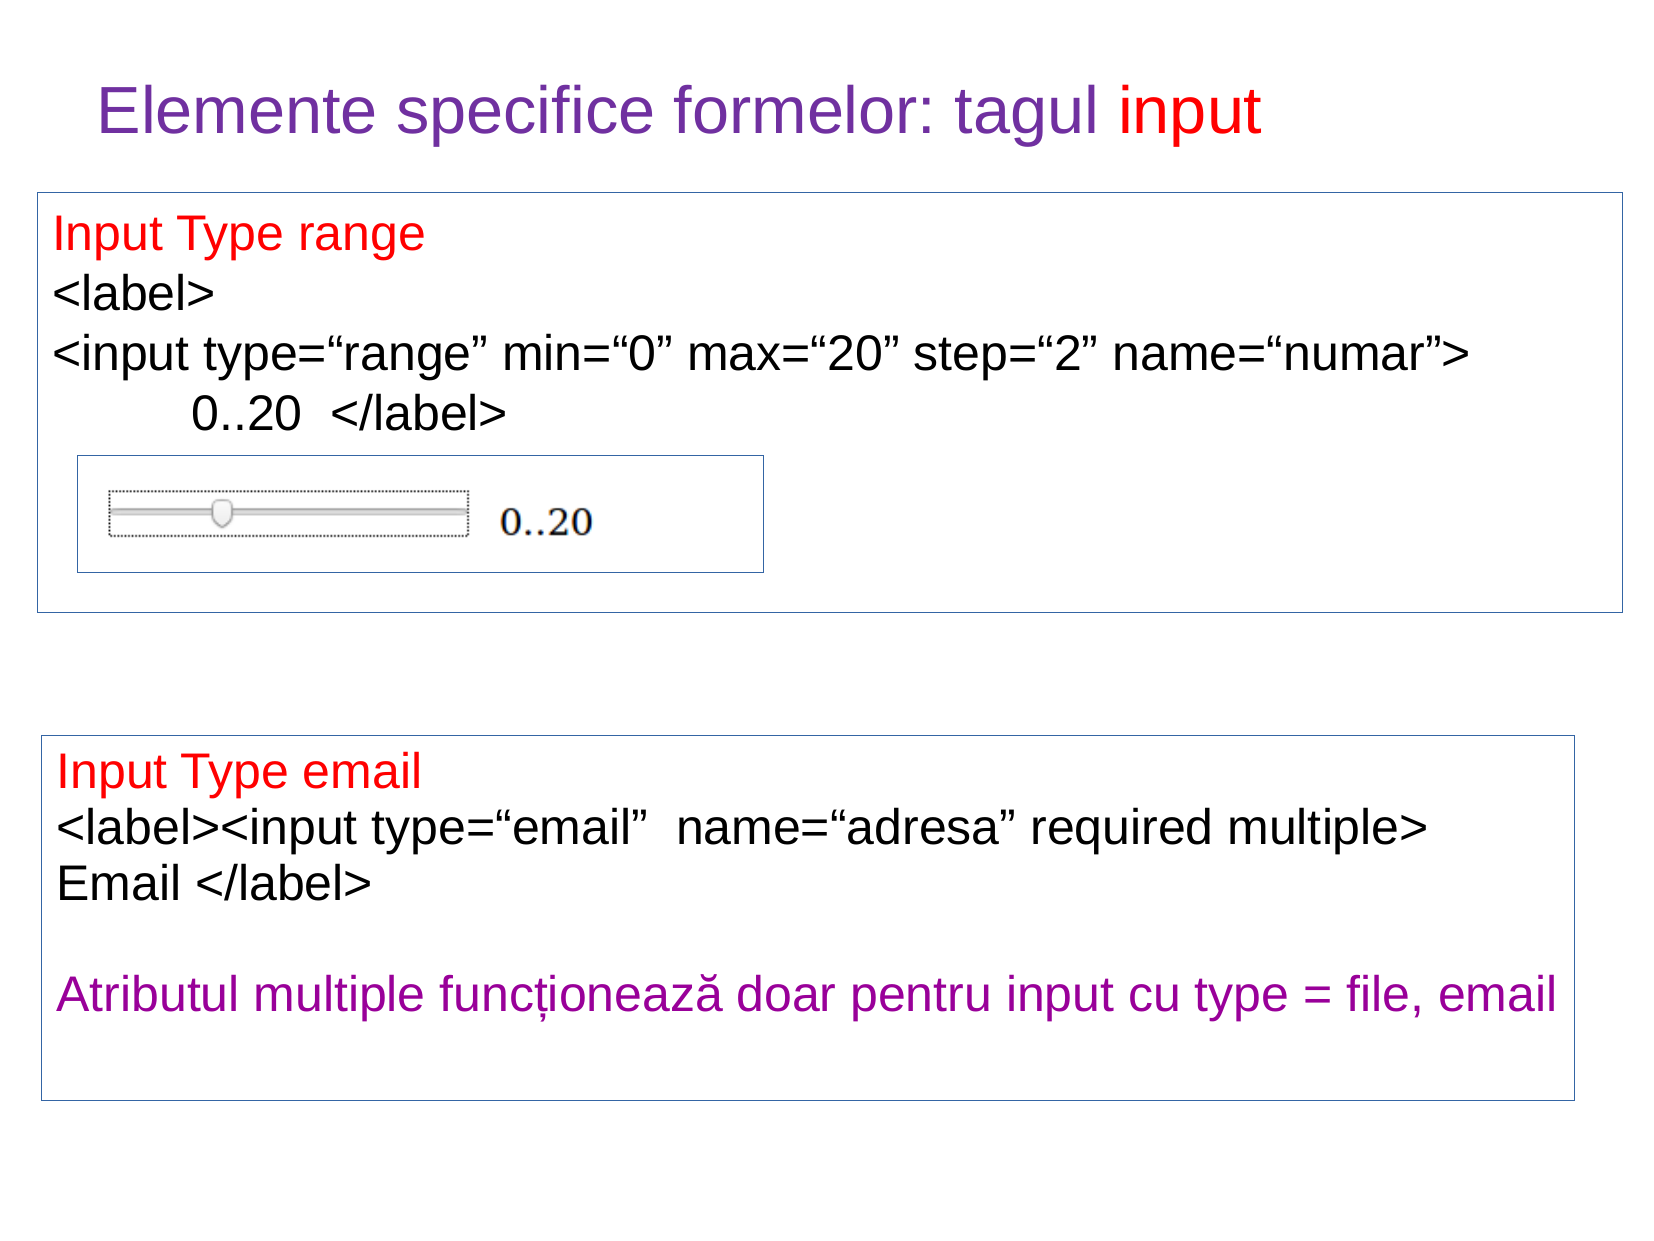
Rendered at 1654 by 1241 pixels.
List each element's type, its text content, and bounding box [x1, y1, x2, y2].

text_box Input Type range <label> <input type=“range” min=“0” max=“20” step=“2” name=“numar”> 0..20 </label> [37, 192, 1623, 613]
picture [77, 455, 764, 573]
text_box Input Type email <label><input type=“email” name=“adresa” required multiple> Email </label> Atributul multiple funcționează doar pentru input cu type = file, email [41, 735, 1575, 1101]
text_box Elemente specifice formelor: tagul input [81, 60, 1475, 192]
